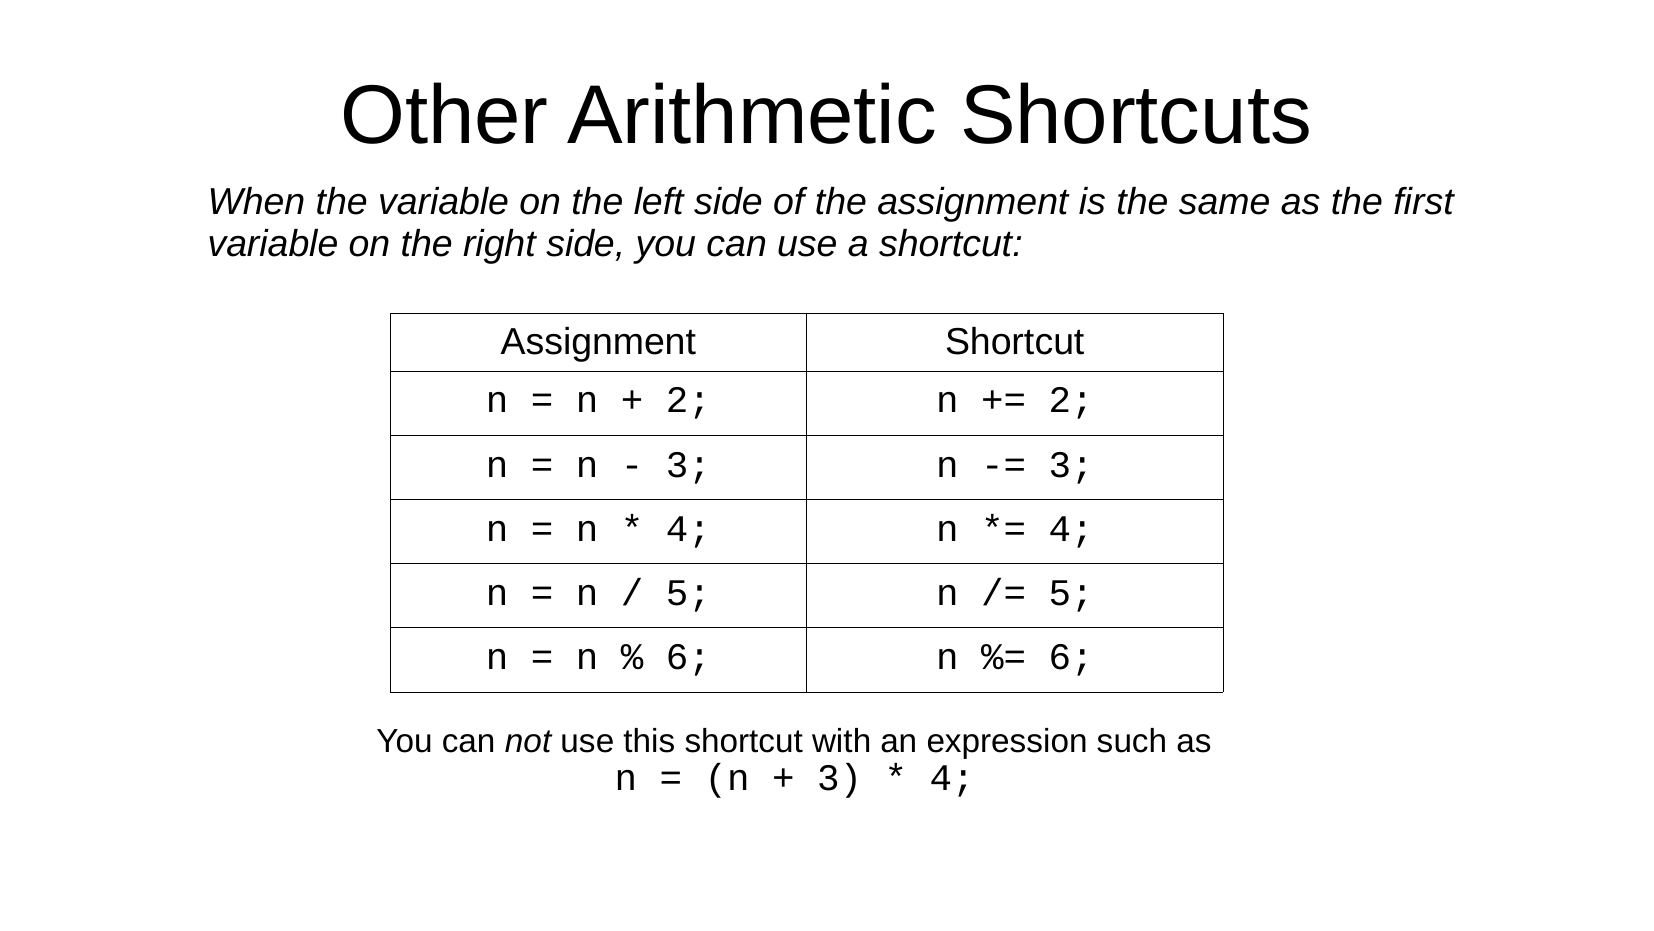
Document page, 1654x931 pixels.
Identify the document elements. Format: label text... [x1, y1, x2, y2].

table_cell n %= 6; [807, 628, 1223, 692]
table_cell n = n + 2; [391, 372, 806, 435]
table_cell n *= 4; [807, 500, 1223, 563]
table_cell n -= 3; [807, 436, 1223, 499]
text_box When the variable on the left side of the assignment is the same as the first variable on the right side, you can use a shortcut: [192, 173, 1515, 272]
text_box You can not use this shortcut with an expression such as n = (n + 3) * 4; [361, 715, 1228, 810]
table_cell n = n - 3; [391, 436, 806, 499]
table_cell n = n / 5; [391, 564, 806, 627]
table_header Shortcut [807, 314, 1223, 371]
table_cell n += 2; [807, 372, 1223, 435]
table_cell n = n * 4; [391, 500, 806, 563]
title Other Arithmetic Shortcuts [82, 37, 1571, 193]
table_header Assignment [391, 314, 806, 371]
table_cell n = n % 6; [391, 628, 806, 692]
table_cell n /= 5; [807, 564, 1223, 627]
